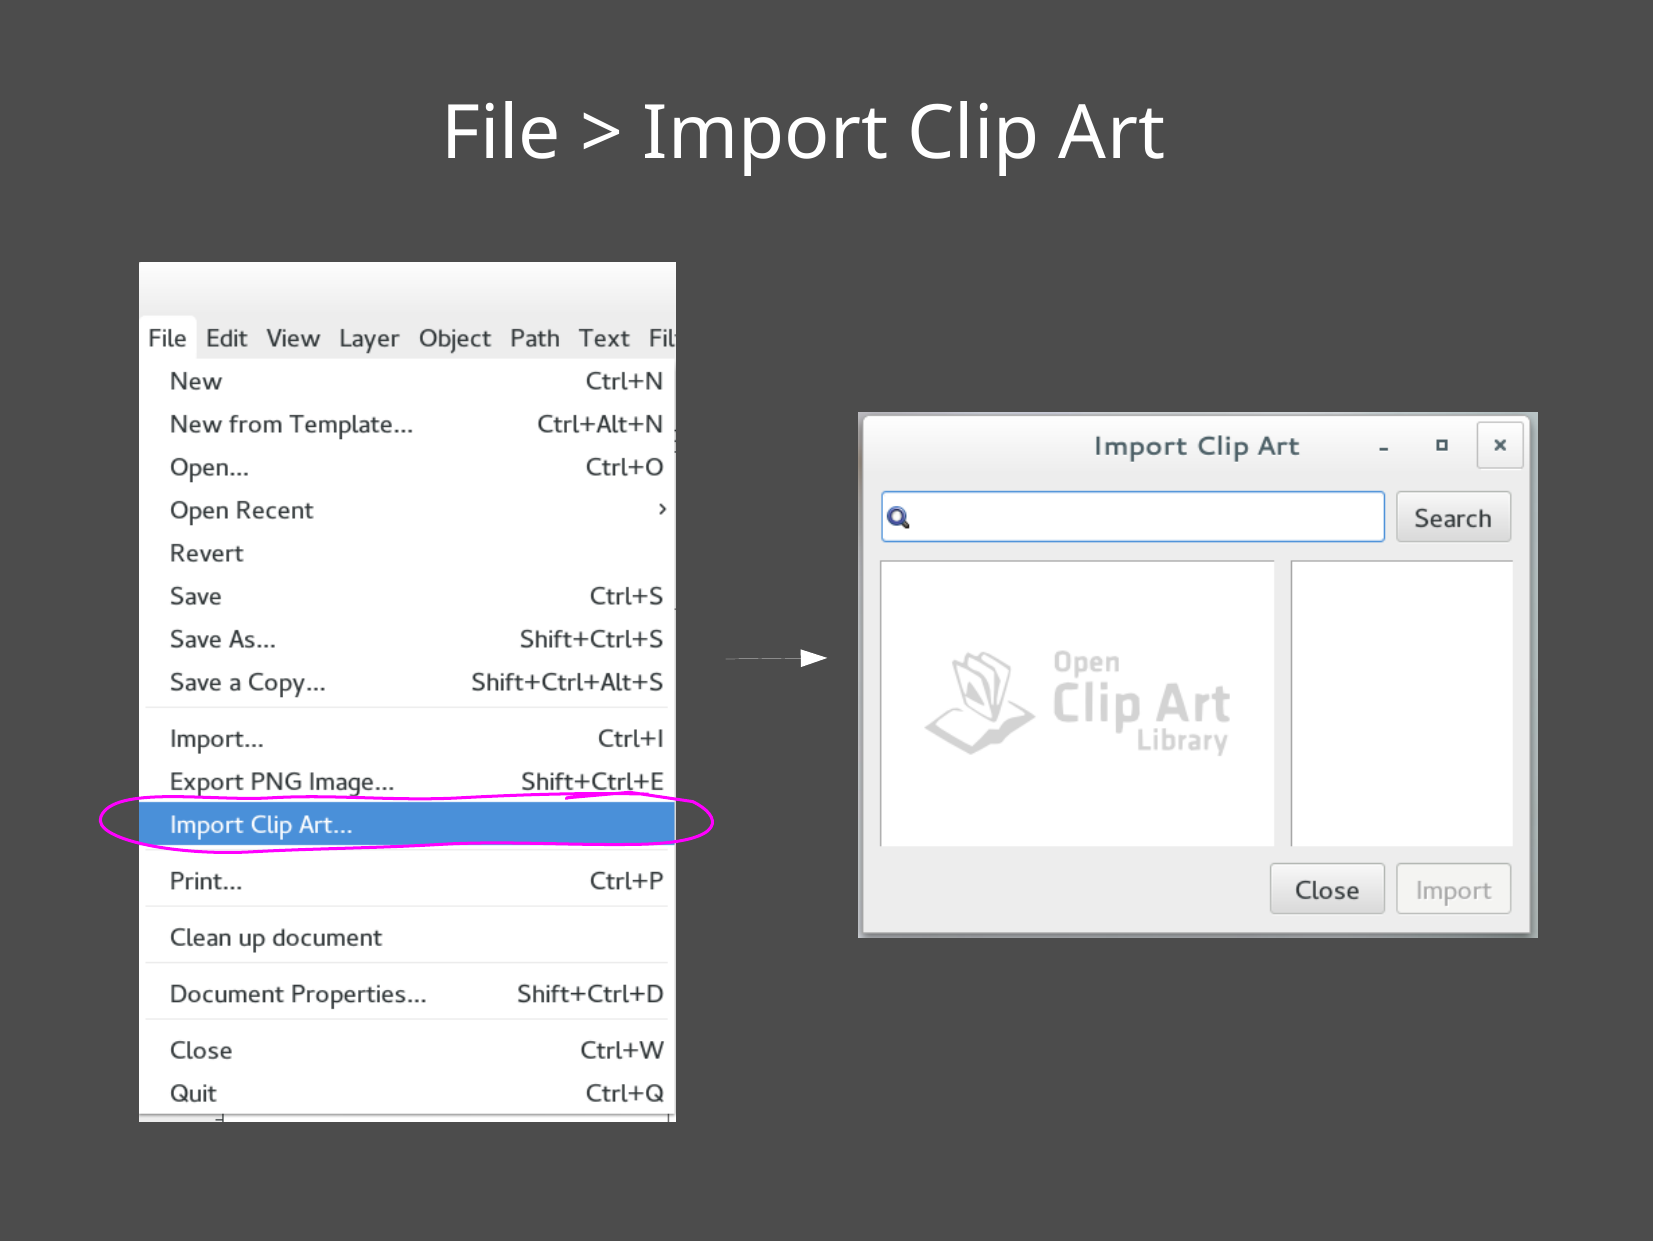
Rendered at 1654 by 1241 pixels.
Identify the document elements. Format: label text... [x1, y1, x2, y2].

title File > Import Clip Art [53, 6, 1554, 269]
picture [139, 262, 676, 797]
picture [858, 412, 1538, 938]
picture [139, 796, 676, 850]
picture [139, 844, 676, 1122]
